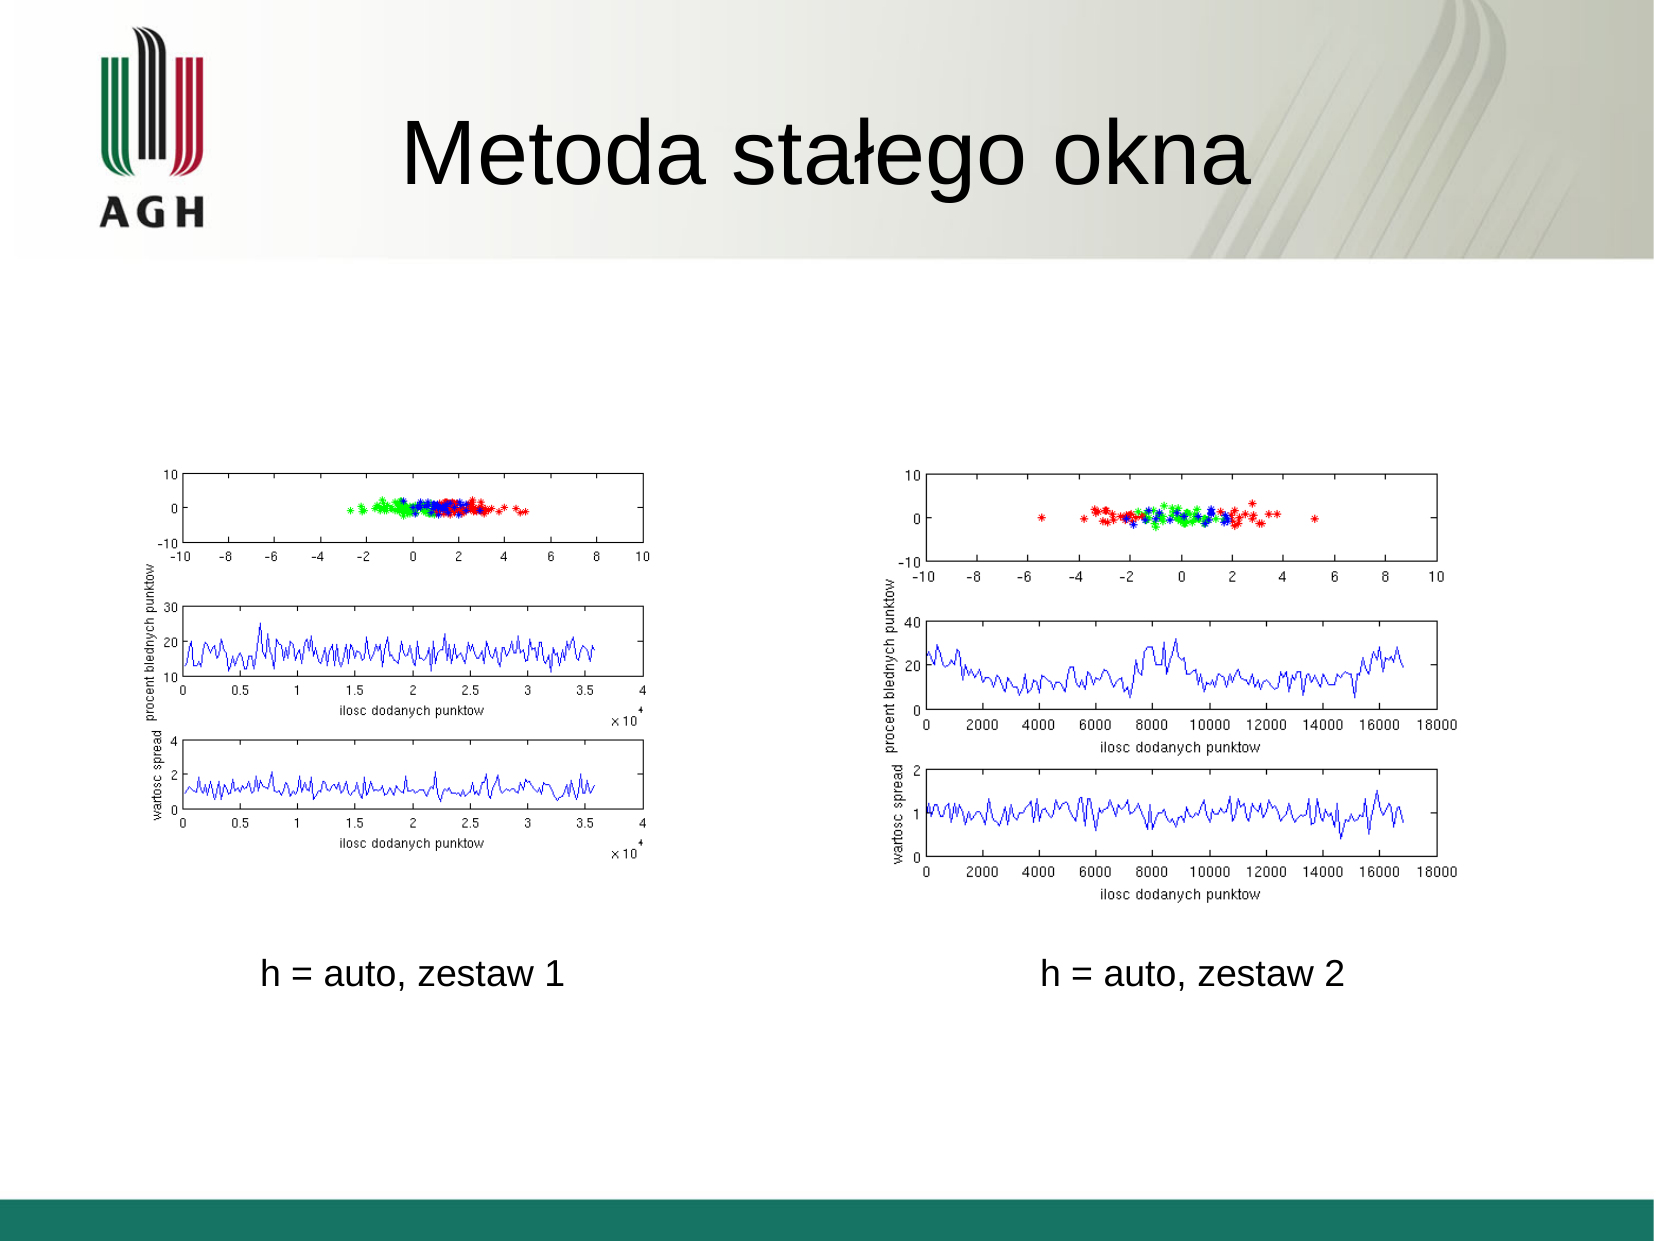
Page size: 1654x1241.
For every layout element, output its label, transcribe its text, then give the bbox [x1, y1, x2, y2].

text_box h = auto, zestaw 1 [150, 945, 676, 1002]
picture [0, 0, 1654, 1241]
text_box h = auto, zestaw 2 [930, 945, 1456, 1002]
title Metoda stałego okna [82, 49, 1571, 257]
